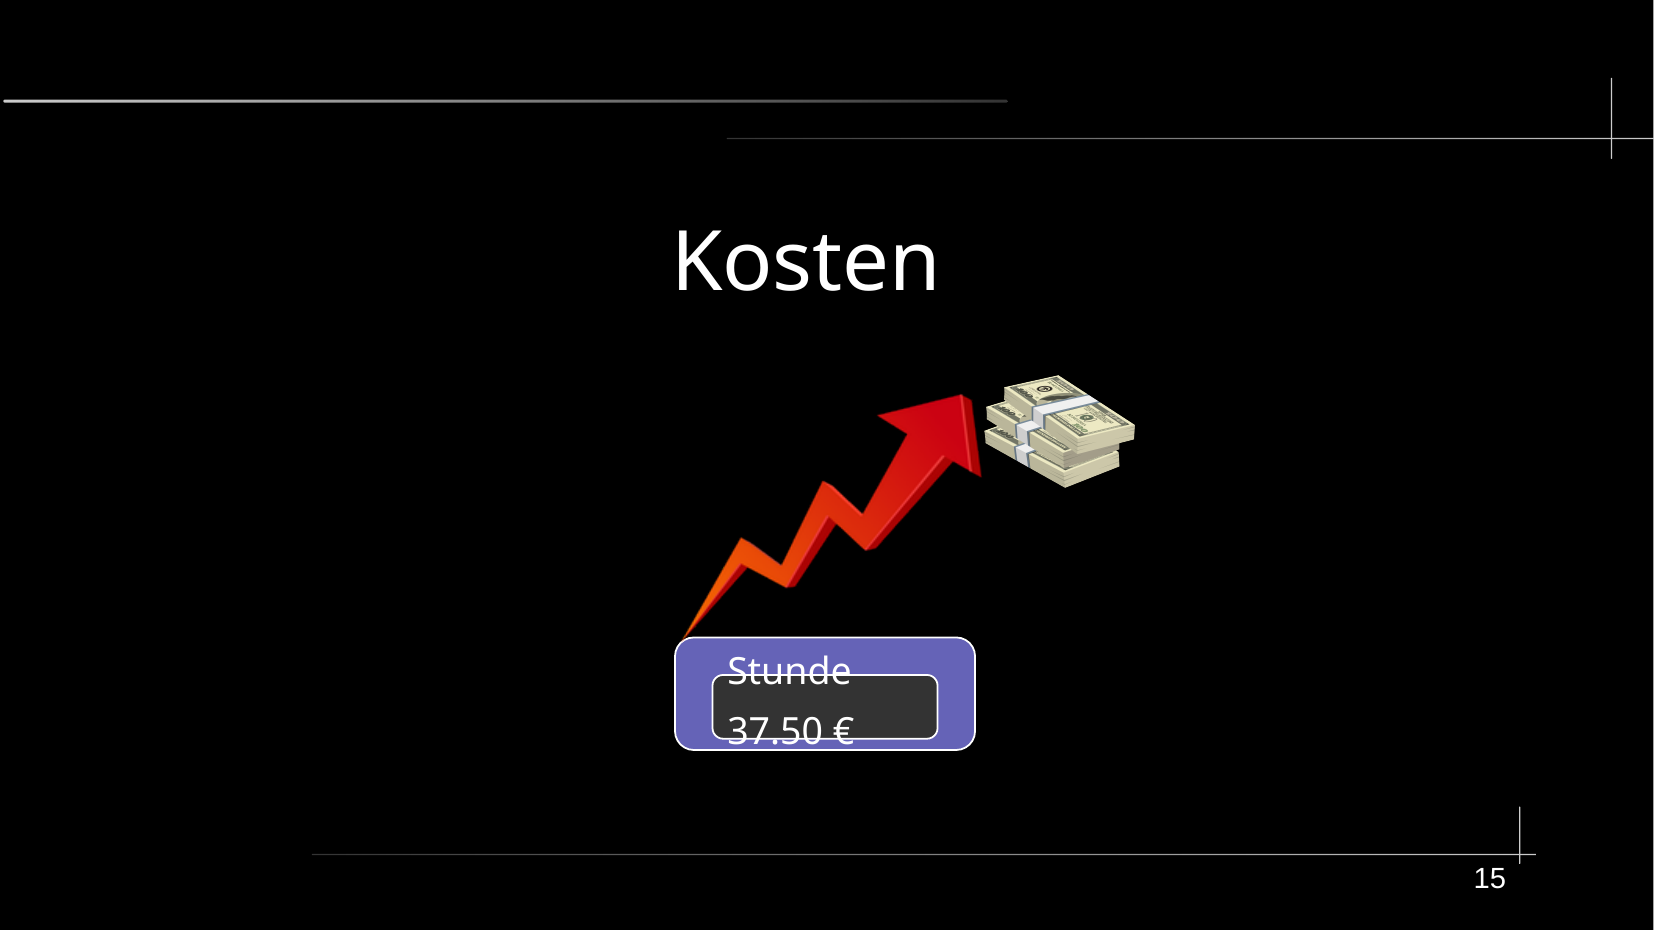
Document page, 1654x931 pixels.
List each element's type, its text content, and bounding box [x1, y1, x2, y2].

picture [672, 362, 1135, 676]
text_box 37.50 € [712, 728, 976, 788]
text_box [675, 676, 712, 751]
text_box Stunde [712, 676, 976, 728]
subtitle Kosten [23, 11, 1589, 505]
